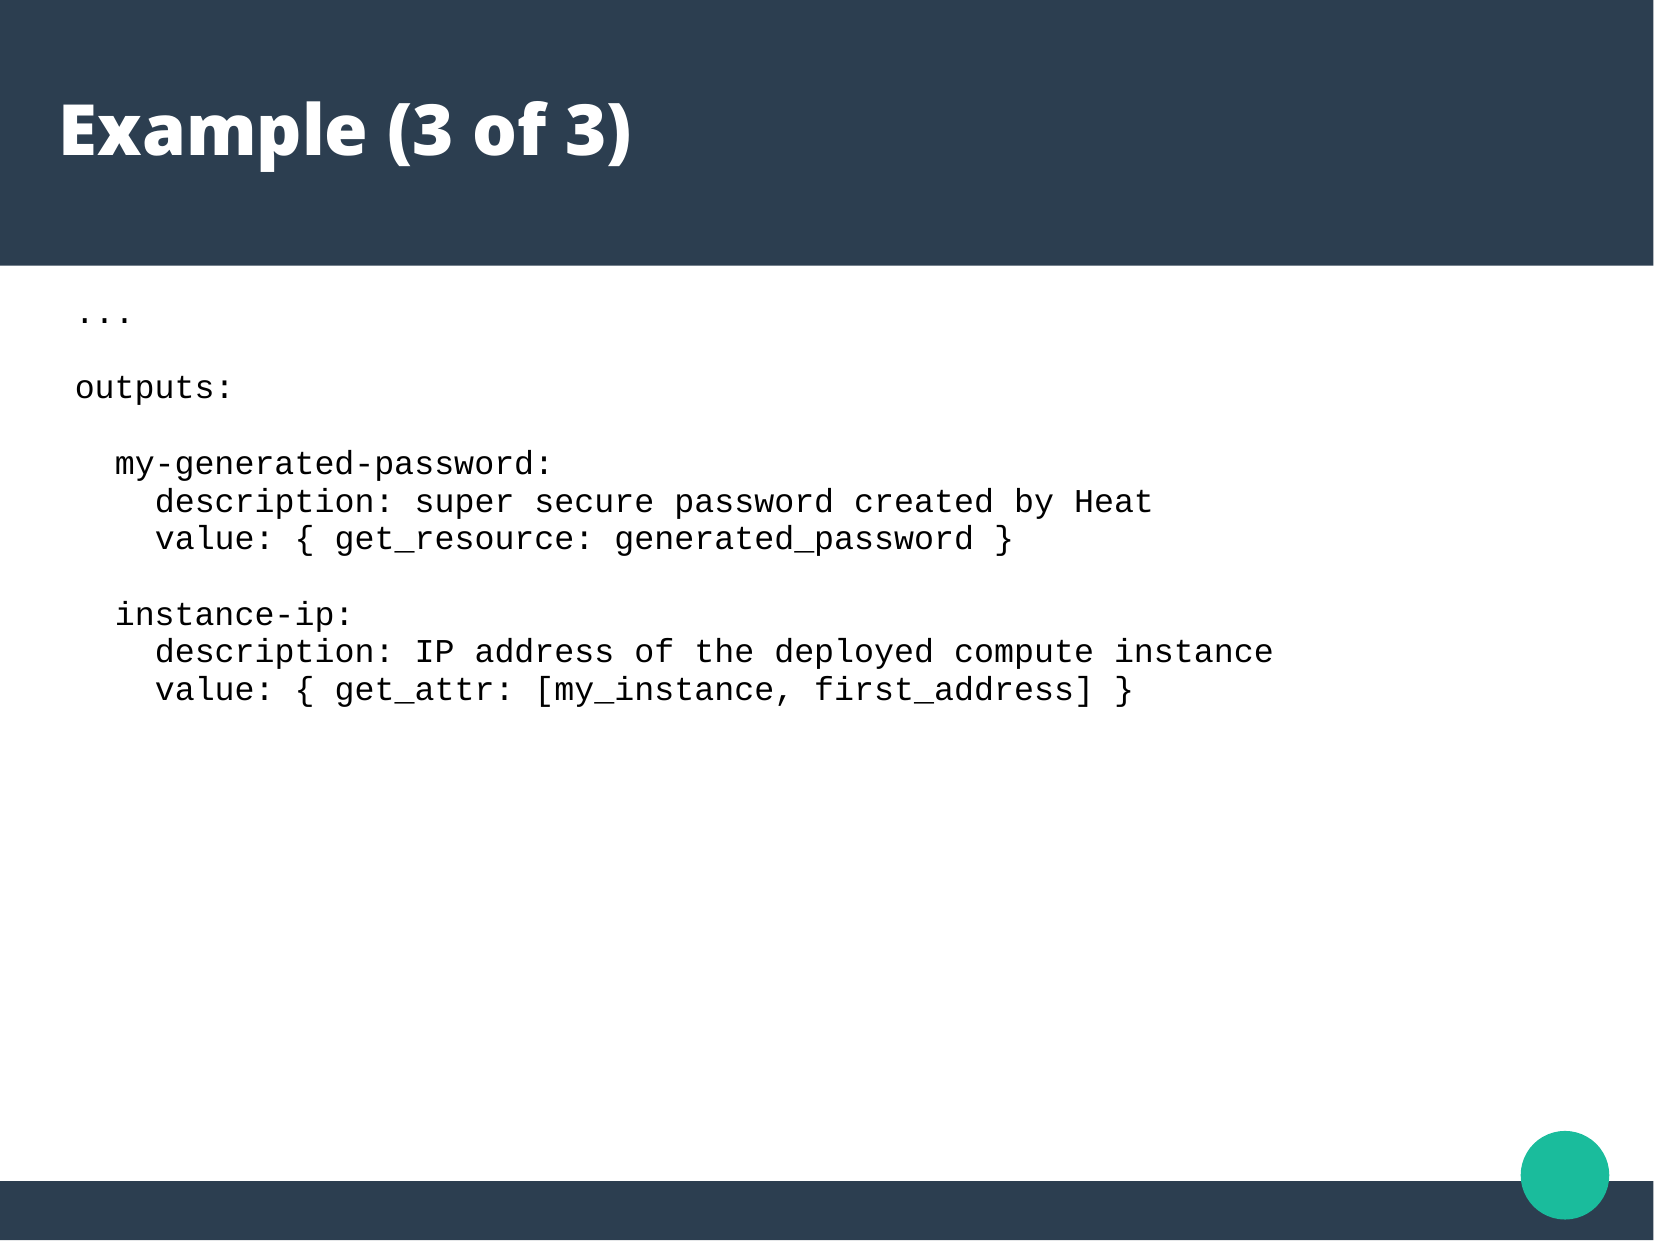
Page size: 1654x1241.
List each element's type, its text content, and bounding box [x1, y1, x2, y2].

text_box ... outputs: my-generated-password: description: super secure password created by Heat value: { get_resource: generated_password } instance-ip: description: IP address of the deployed compute instance value: { get_attr: [my_instance, first_address] } [60, 288, 1591, 832]
title Example (3 of 3) [59, 49, 1595, 207]
